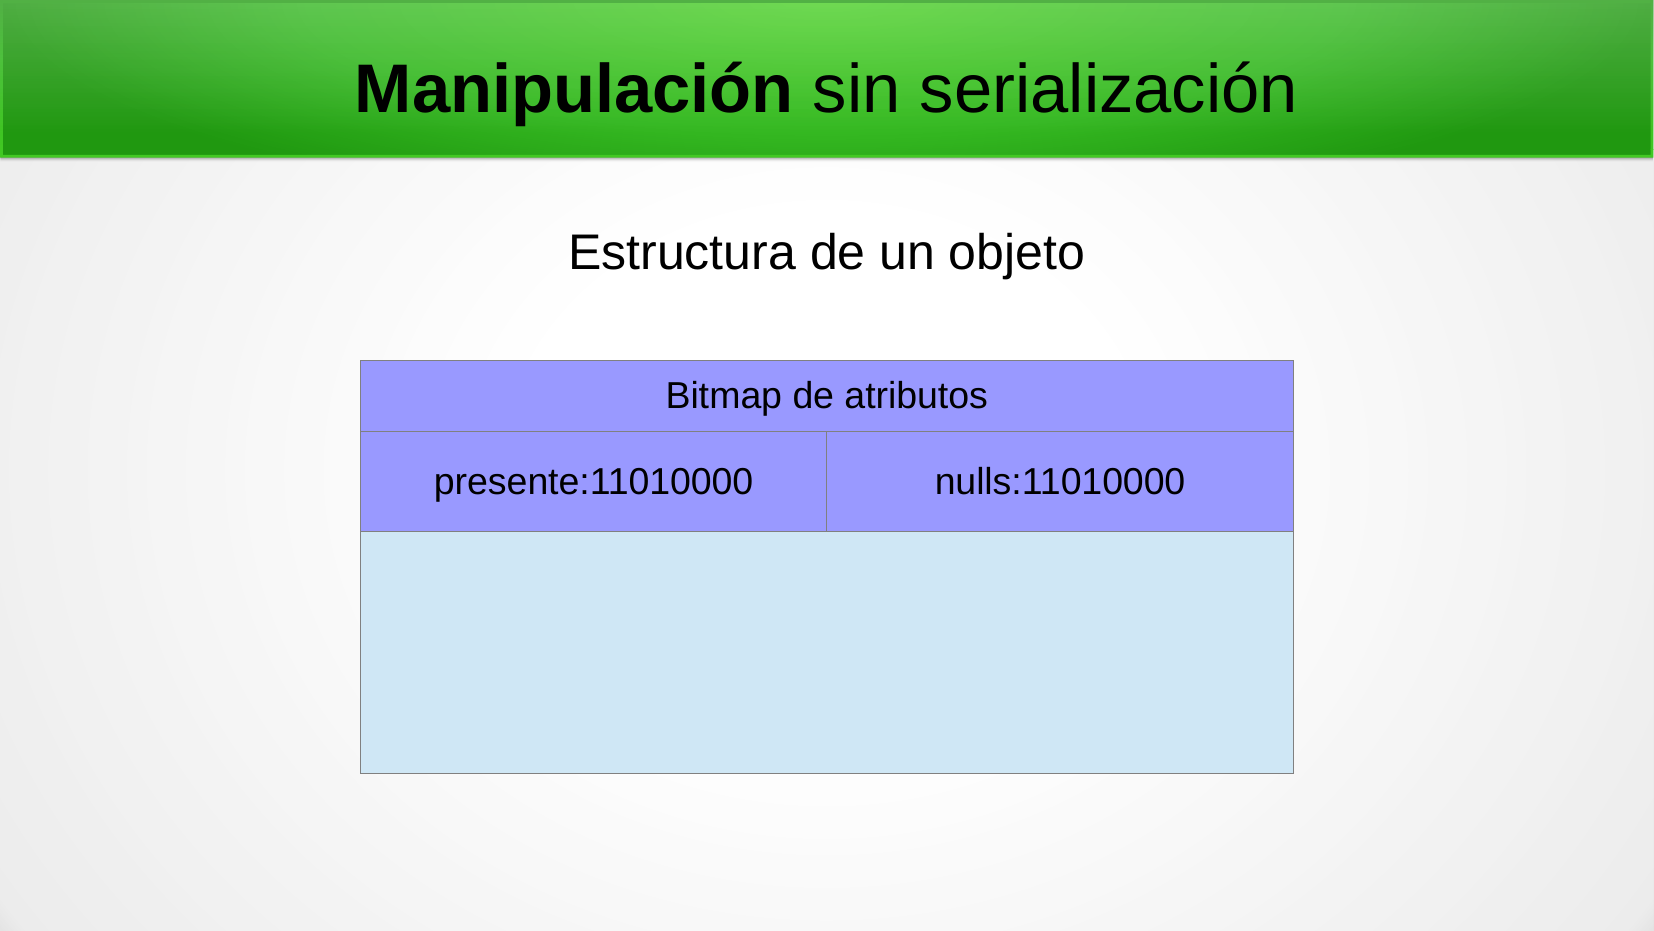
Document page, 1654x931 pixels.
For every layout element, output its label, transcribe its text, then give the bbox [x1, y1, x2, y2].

text_box Bitmap de atributos [360, 360, 1294, 431]
text_box nulls:11010000 [826, 431, 1294, 532]
text_box presente:11010000 [360, 431, 826, 532]
title Manipulación sin serialización [82, 35, 1571, 142]
text_box [360, 532, 1294, 774]
list Estructura de un objeto [82, 224, 1571, 319]
